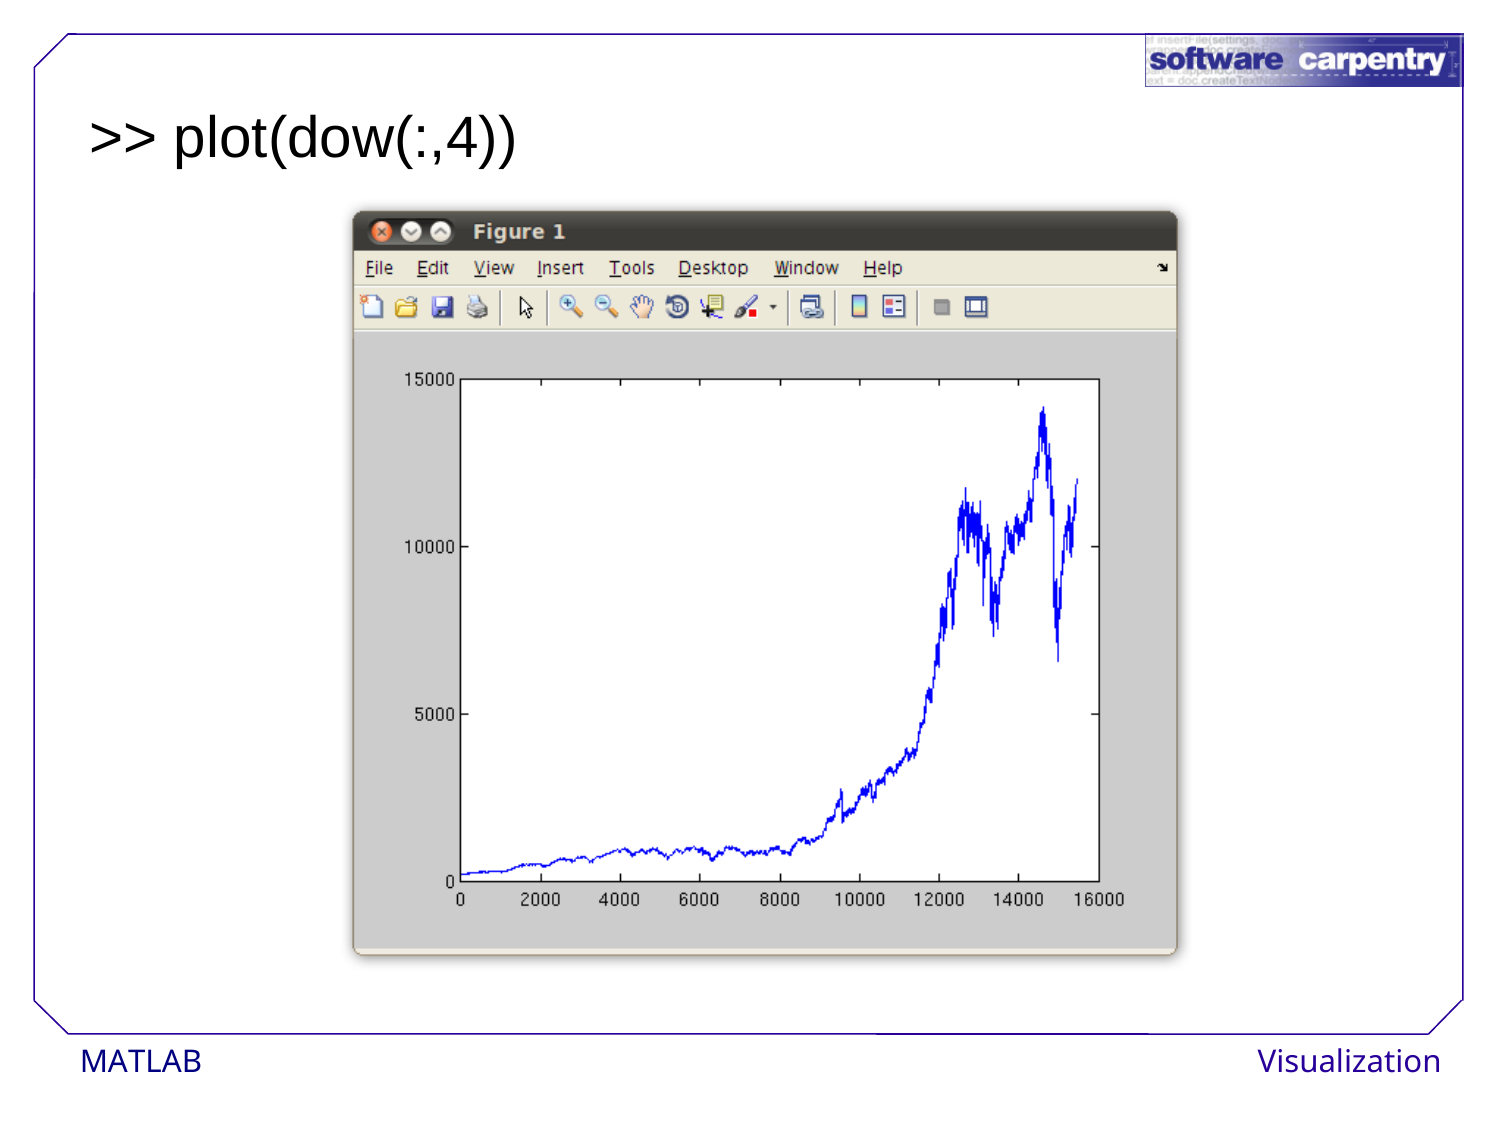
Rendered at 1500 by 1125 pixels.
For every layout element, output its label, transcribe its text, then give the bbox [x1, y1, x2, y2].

picture [316, 173, 1225, 1006]
picture [1145, 33, 1464, 87]
list >> plot(dow(:,4)) [75, 99, 1363, 1013]
